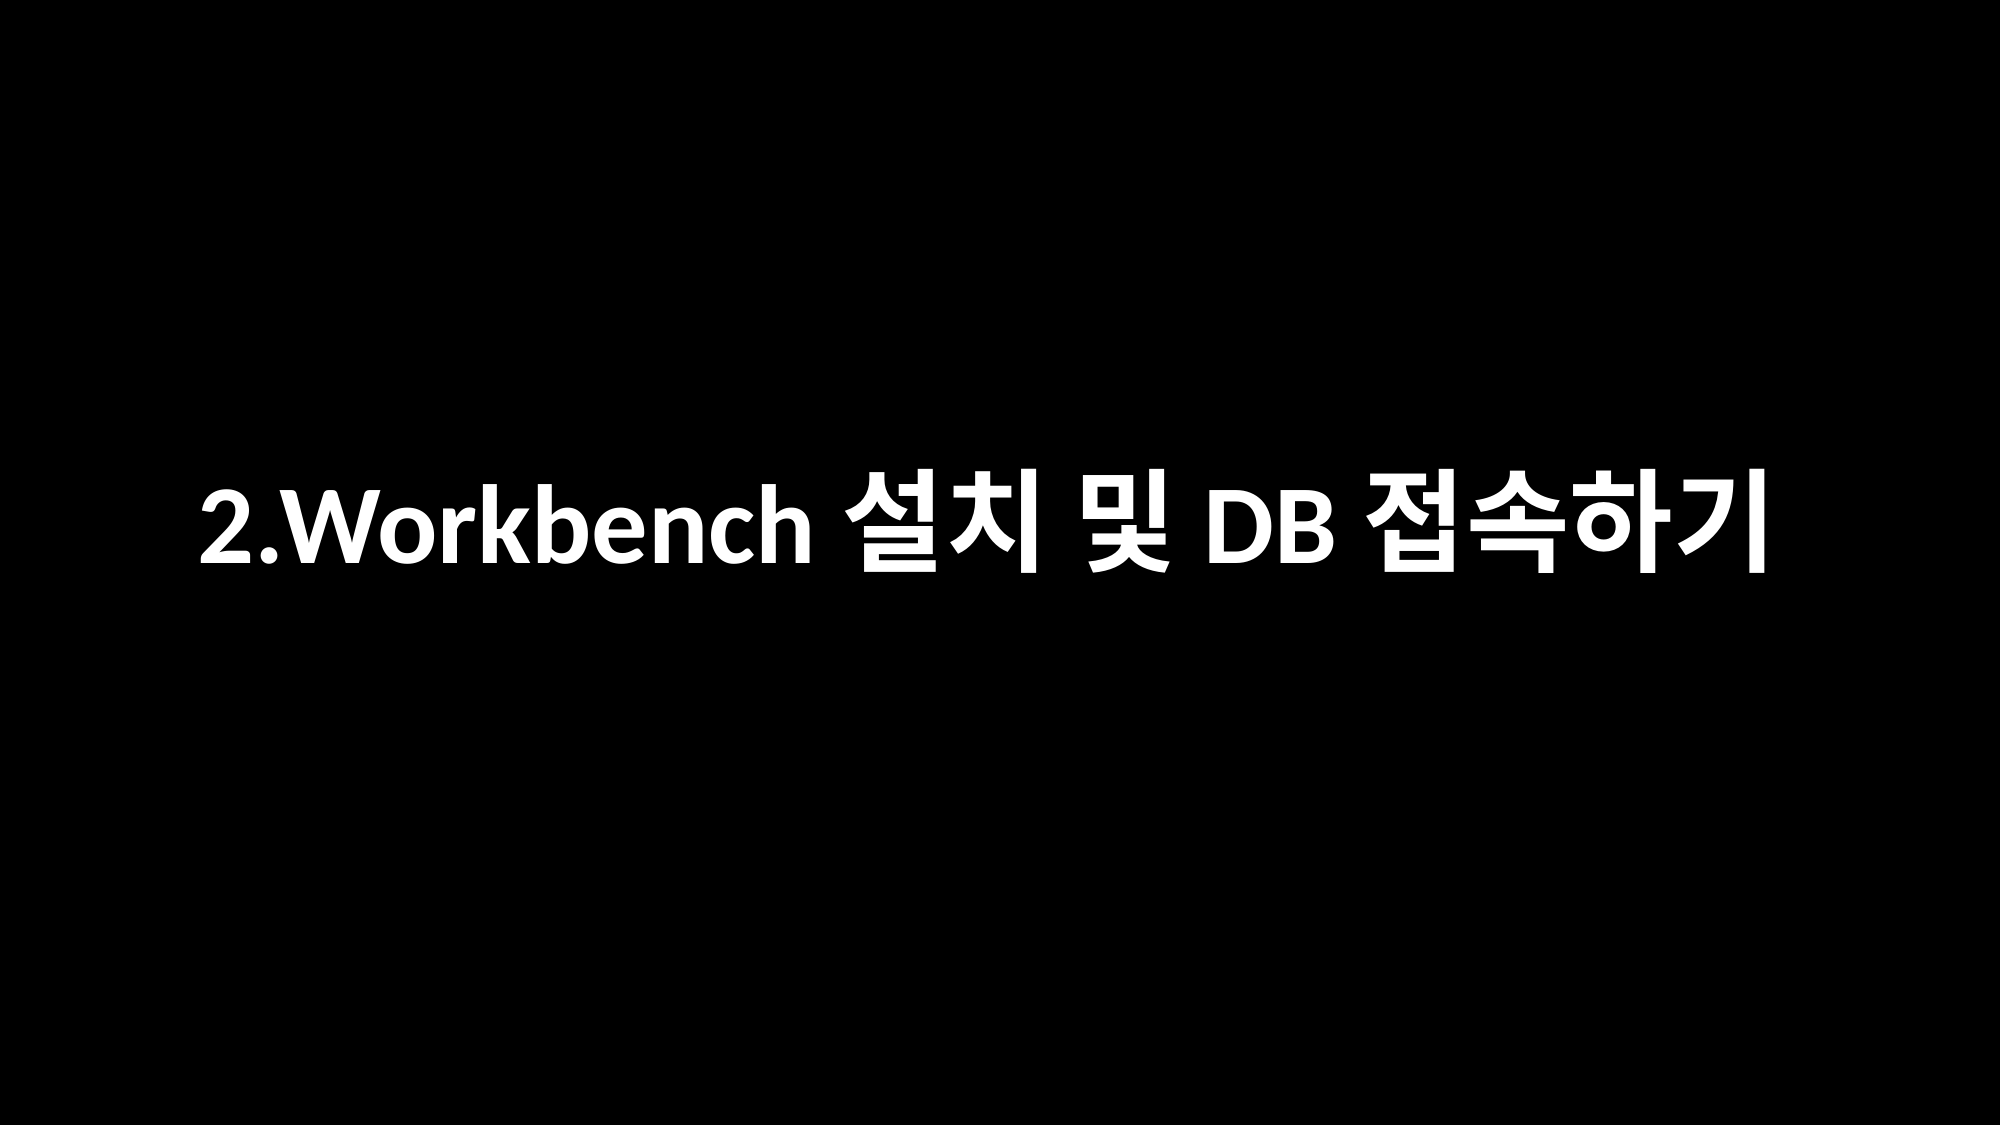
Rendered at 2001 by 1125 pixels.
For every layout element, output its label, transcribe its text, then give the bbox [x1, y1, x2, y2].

title 2.Workbench 설치 및 DB 접속하기 [150, 295, 1850, 660]
